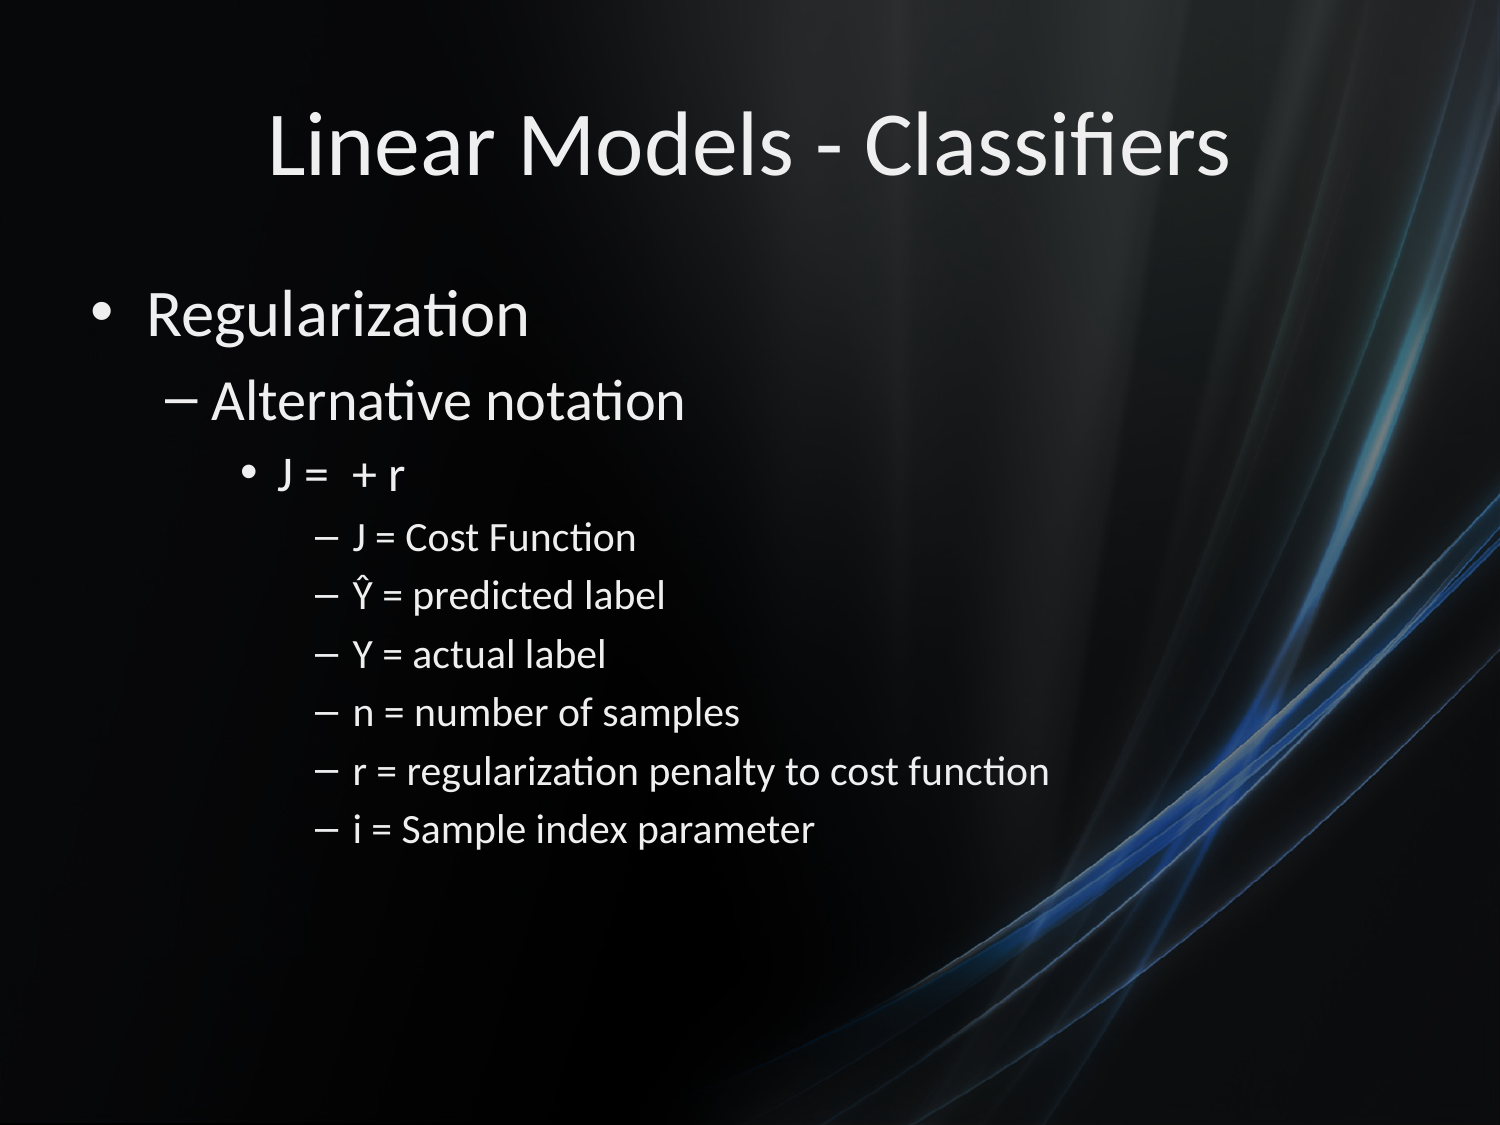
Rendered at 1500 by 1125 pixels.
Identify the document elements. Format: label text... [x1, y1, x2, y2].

picture [0, 0, 1500, 1125]
list Regularization Alternative notation J = + r J = Cost Function Ŷ = predicted label Y = actual label n = number of samples r = regularization penalty to cost function i = Sample index parameter [75, 262, 1425, 1005]
title Linear Models - Classifiers [75, 45, 1425, 233]
